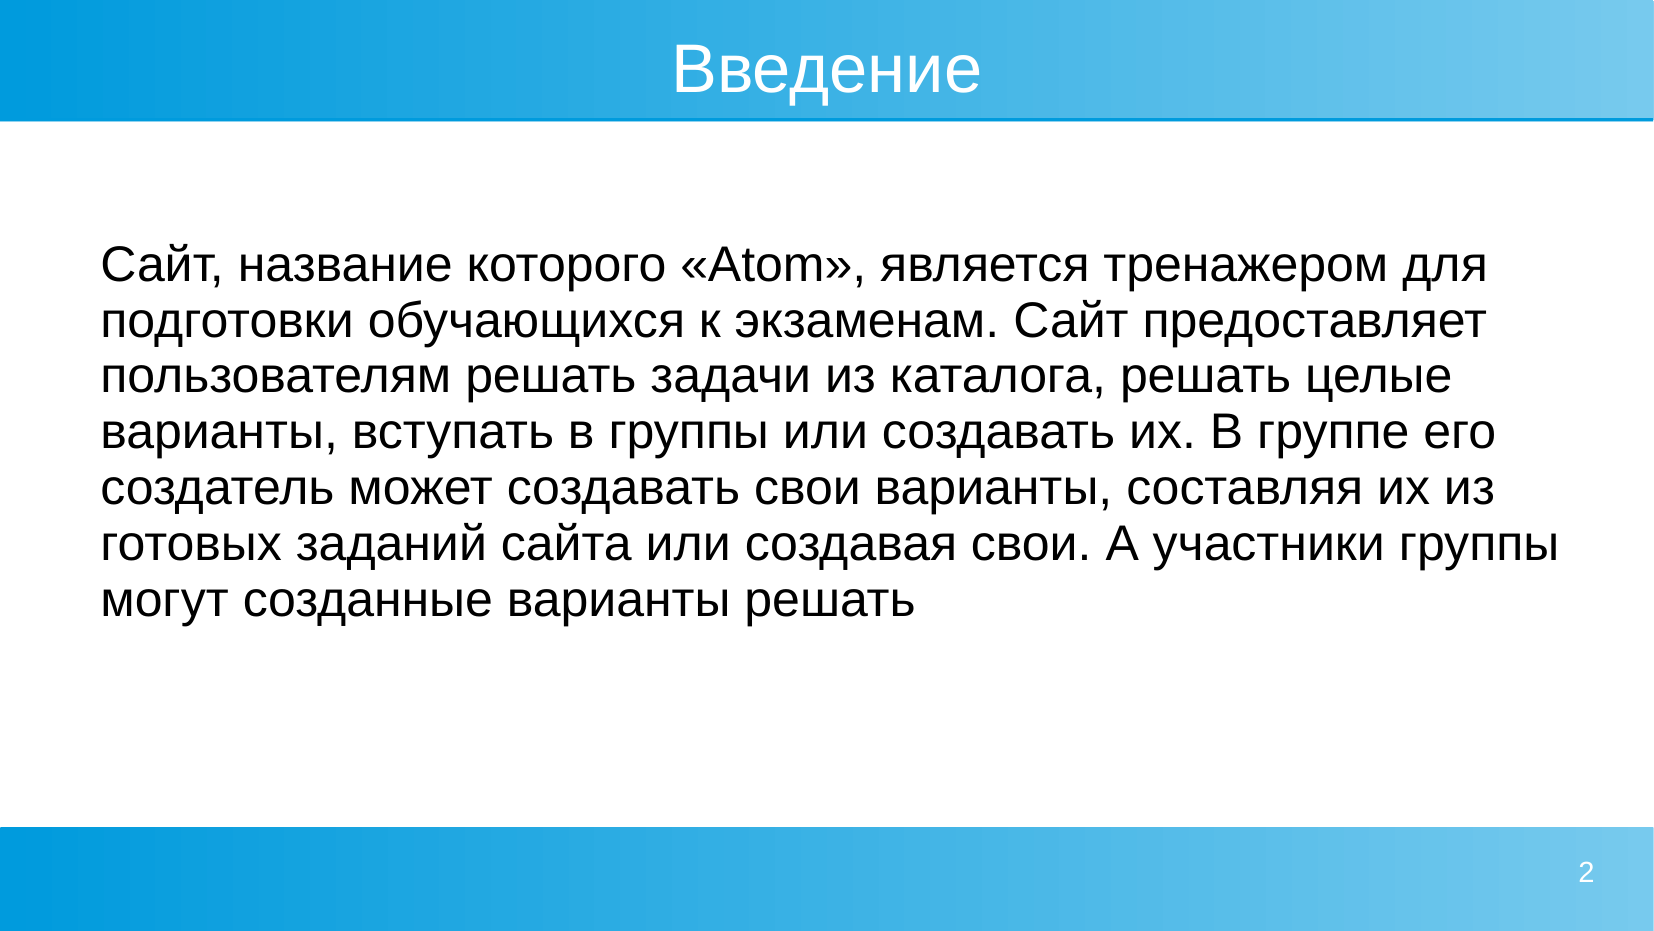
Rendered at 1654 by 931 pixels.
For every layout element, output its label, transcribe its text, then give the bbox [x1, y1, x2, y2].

title Введение [59, 29, 1595, 108]
list Сайт, название которого «Atom», является тренажером для подготовки обучающихся к экзаменам. Сайт предоставляет пользователям решать задачи из каталога, решать целые варианты, вступать в группы или создавать их. В группе его создатель может создавать свои варианты, составляя их из готовых заданий сайта или создавая свои. А участники группы могут созданные варианты решать [29, 236, 1565, 827]
